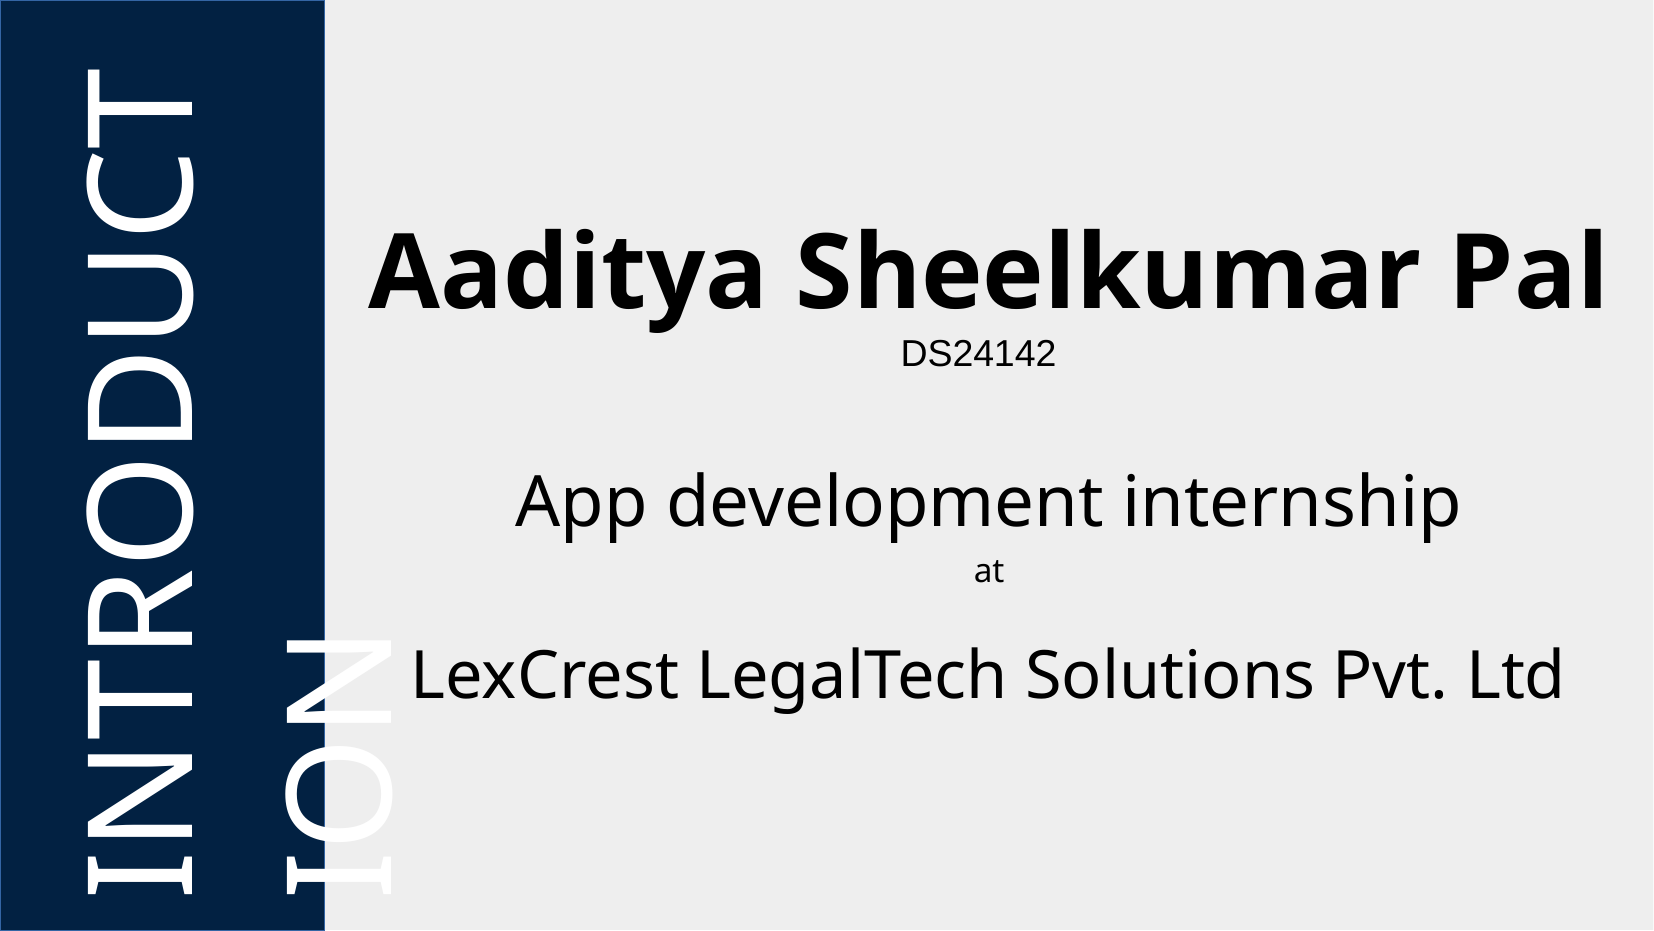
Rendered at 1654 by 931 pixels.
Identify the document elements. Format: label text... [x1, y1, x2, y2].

text_box DS24142 [885, 324, 1093, 414]
text_box App development internship at [324, 442, 1654, 600]
text_box [297, 761, 324, 827]
text_box [0, 0, 325, 931]
text_box LexCrest LegalTech Solutions Pvt. Ltd [324, 620, 1654, 857]
text_box [305, 699, 324, 712]
text_box Aaditya Sheelkumar Pal [324, 189, 1654, 347]
text_box INTRODUCTION [29, 29, 223, 916]
